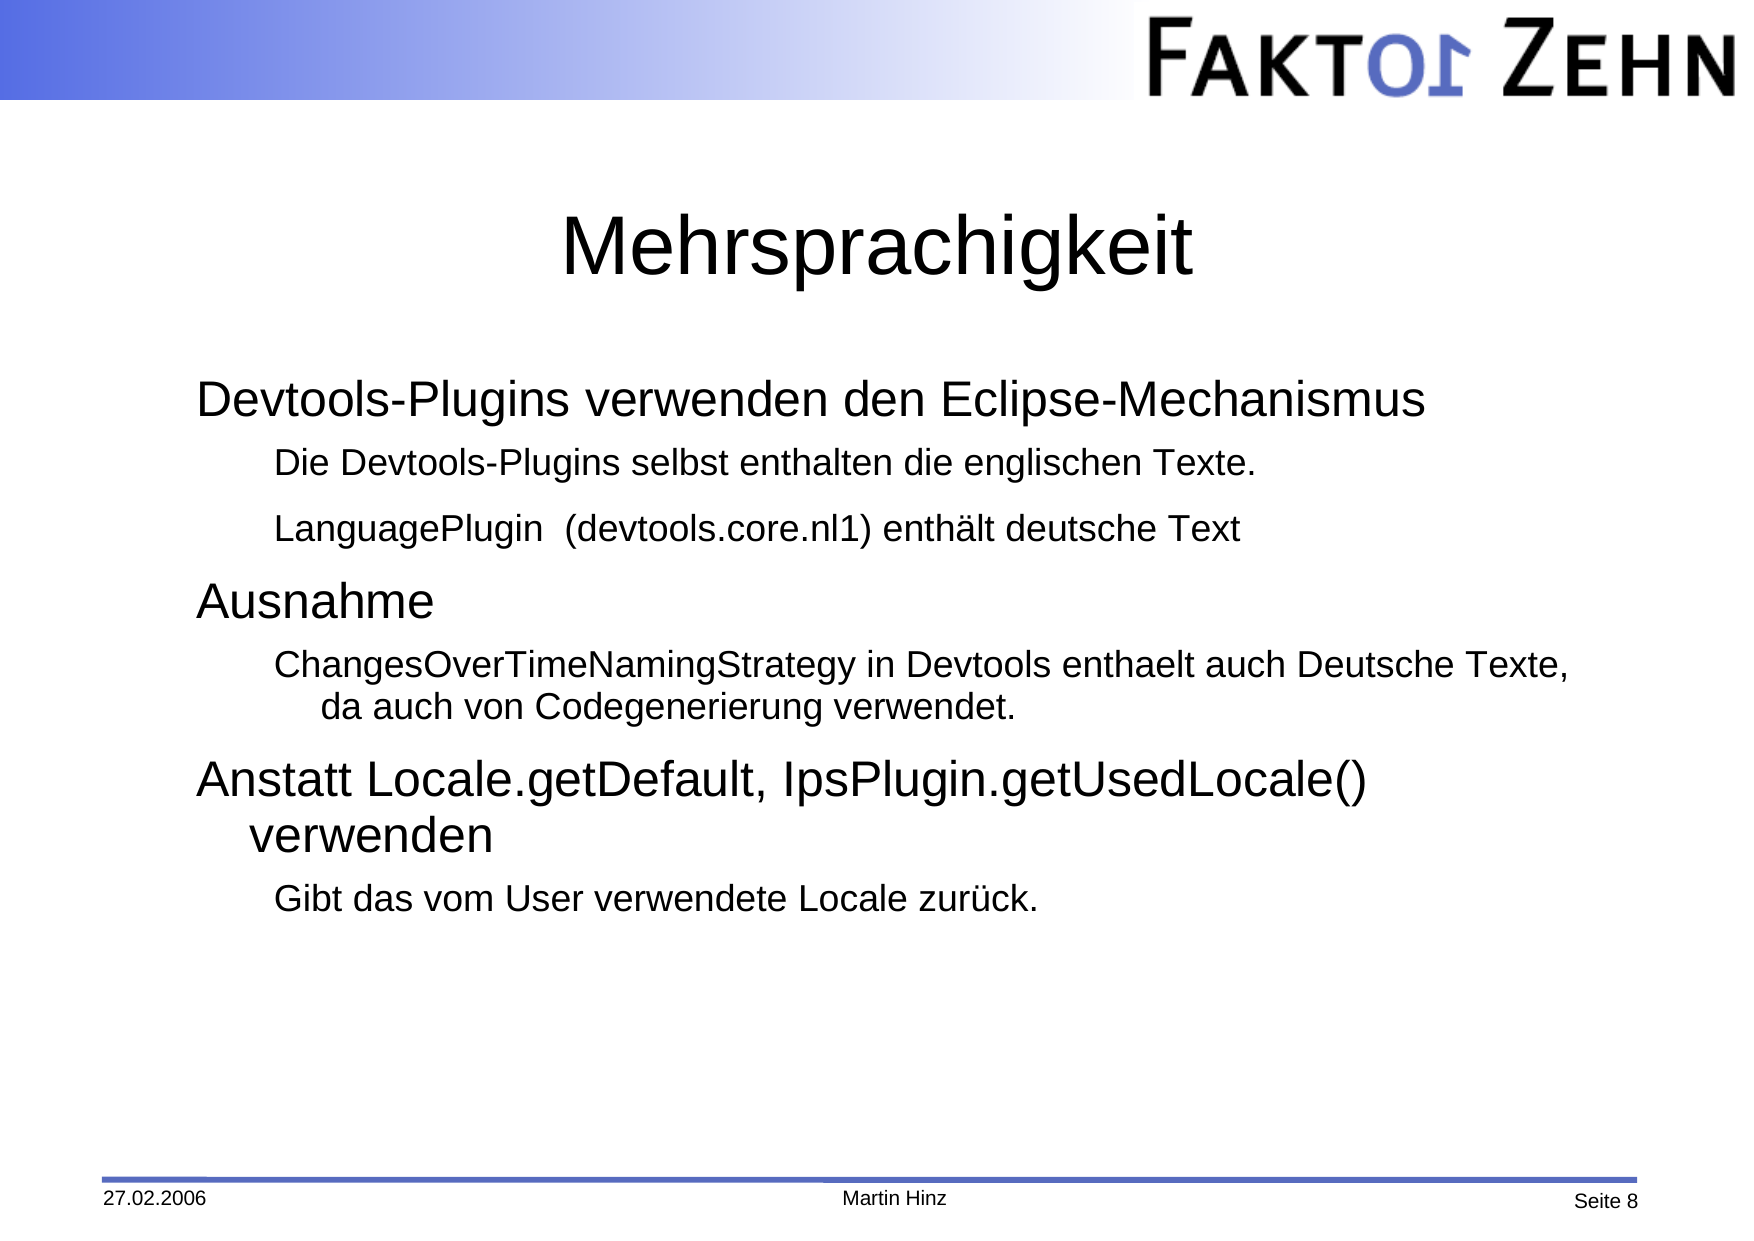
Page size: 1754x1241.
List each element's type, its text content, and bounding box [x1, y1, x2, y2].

title Mehrsprachigkeit [179, 142, 1576, 349]
list Devtools-Plugins verwenden den Eclipse-Mechanismus Die Devtools-Plugins selbst enthalten die englischen Texte. LanguagePlugin (devtools.core.nl1) enthält deutsche Text Ausnahme ChangesOverTimeNamingStrategy in Devtools enthaelt auch Deutsche Texte, da auch von Codegenerierung verwendet. Anstatt Locale.getDefault, IpsPlugin.getUsedLocale() verwenden Gibt das vom User verwendete Locale zurück. [179, 371, 1576, 1078]
picture [1133, 2, 1749, 105]
